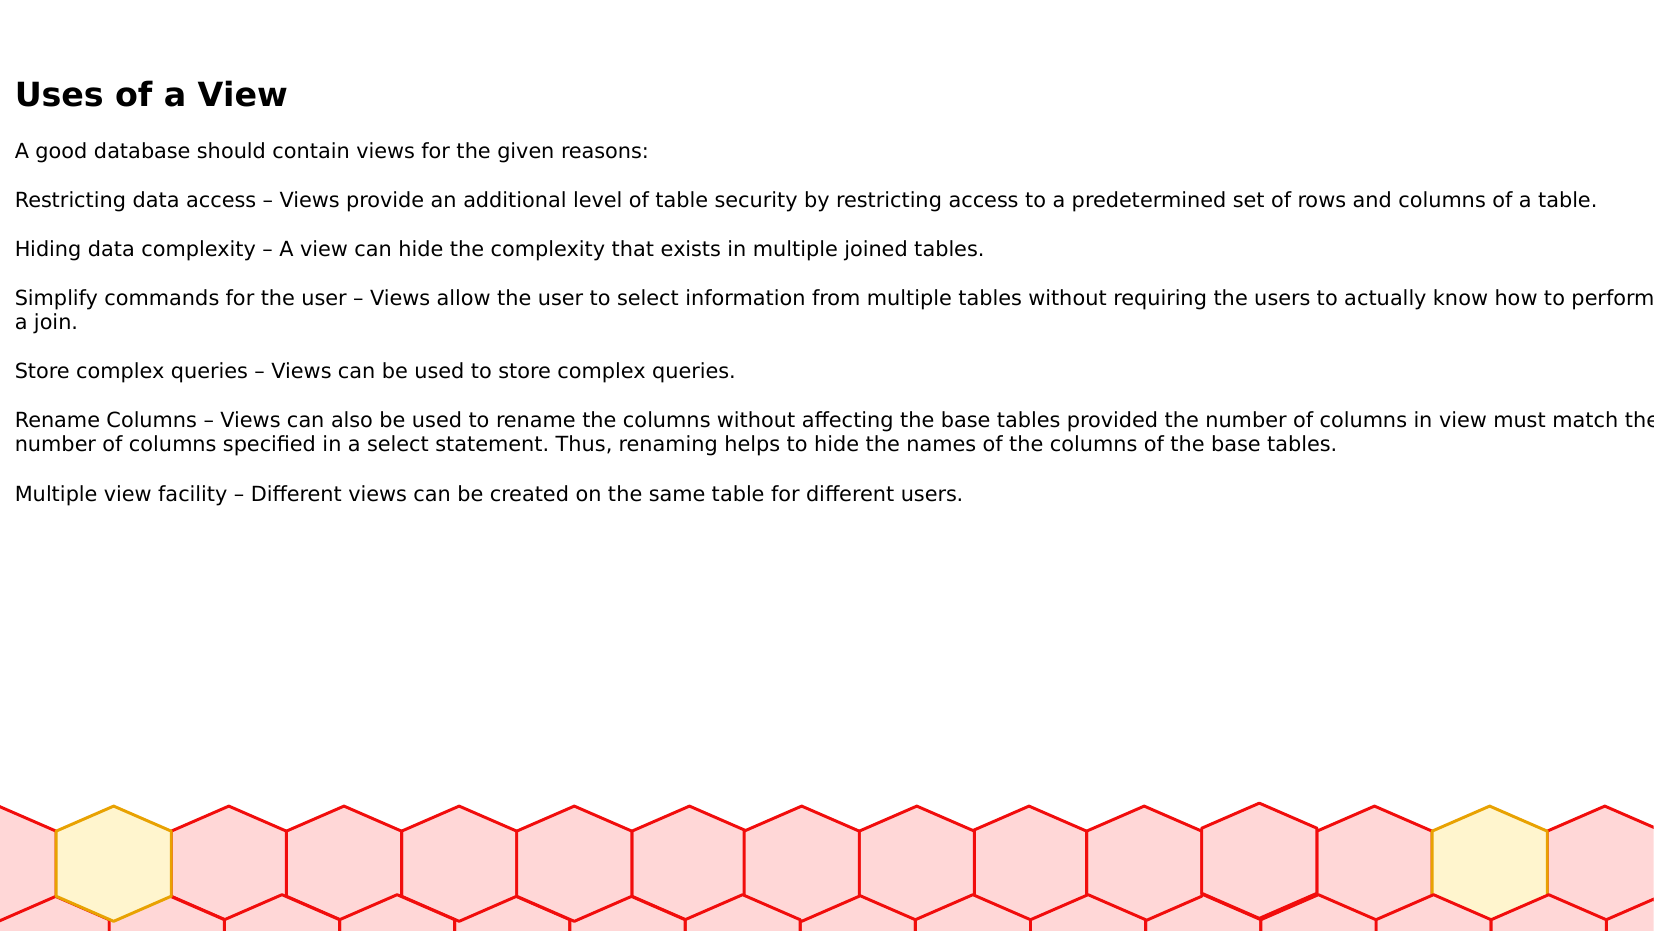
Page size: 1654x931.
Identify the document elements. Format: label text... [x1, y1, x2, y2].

text_box Uses of a View A good database should contain views for the given reasons: Restricting data access – Views provide an additional level of table security by restricting access to a predetermined set of rows and columns of a table. Hiding data complexity – A view can hide the complexity that exists in multiple joined tables. Simplify commands for the user – Views allow the user to select information from multiple tables without requiring the users to actually know how to perform a join. Store complex queries – Views can be used to store complex queries. Rename Columns – Views can also be used to rename the columns without affecting the base tables provided the number of columns in view must match the number of columns specified in a select statement. Thus, renaming helps to hide the names of the columns of the base tables. Multiple view facility – Different views can be created on the same table for different users. [0, 68, 1654, 563]
